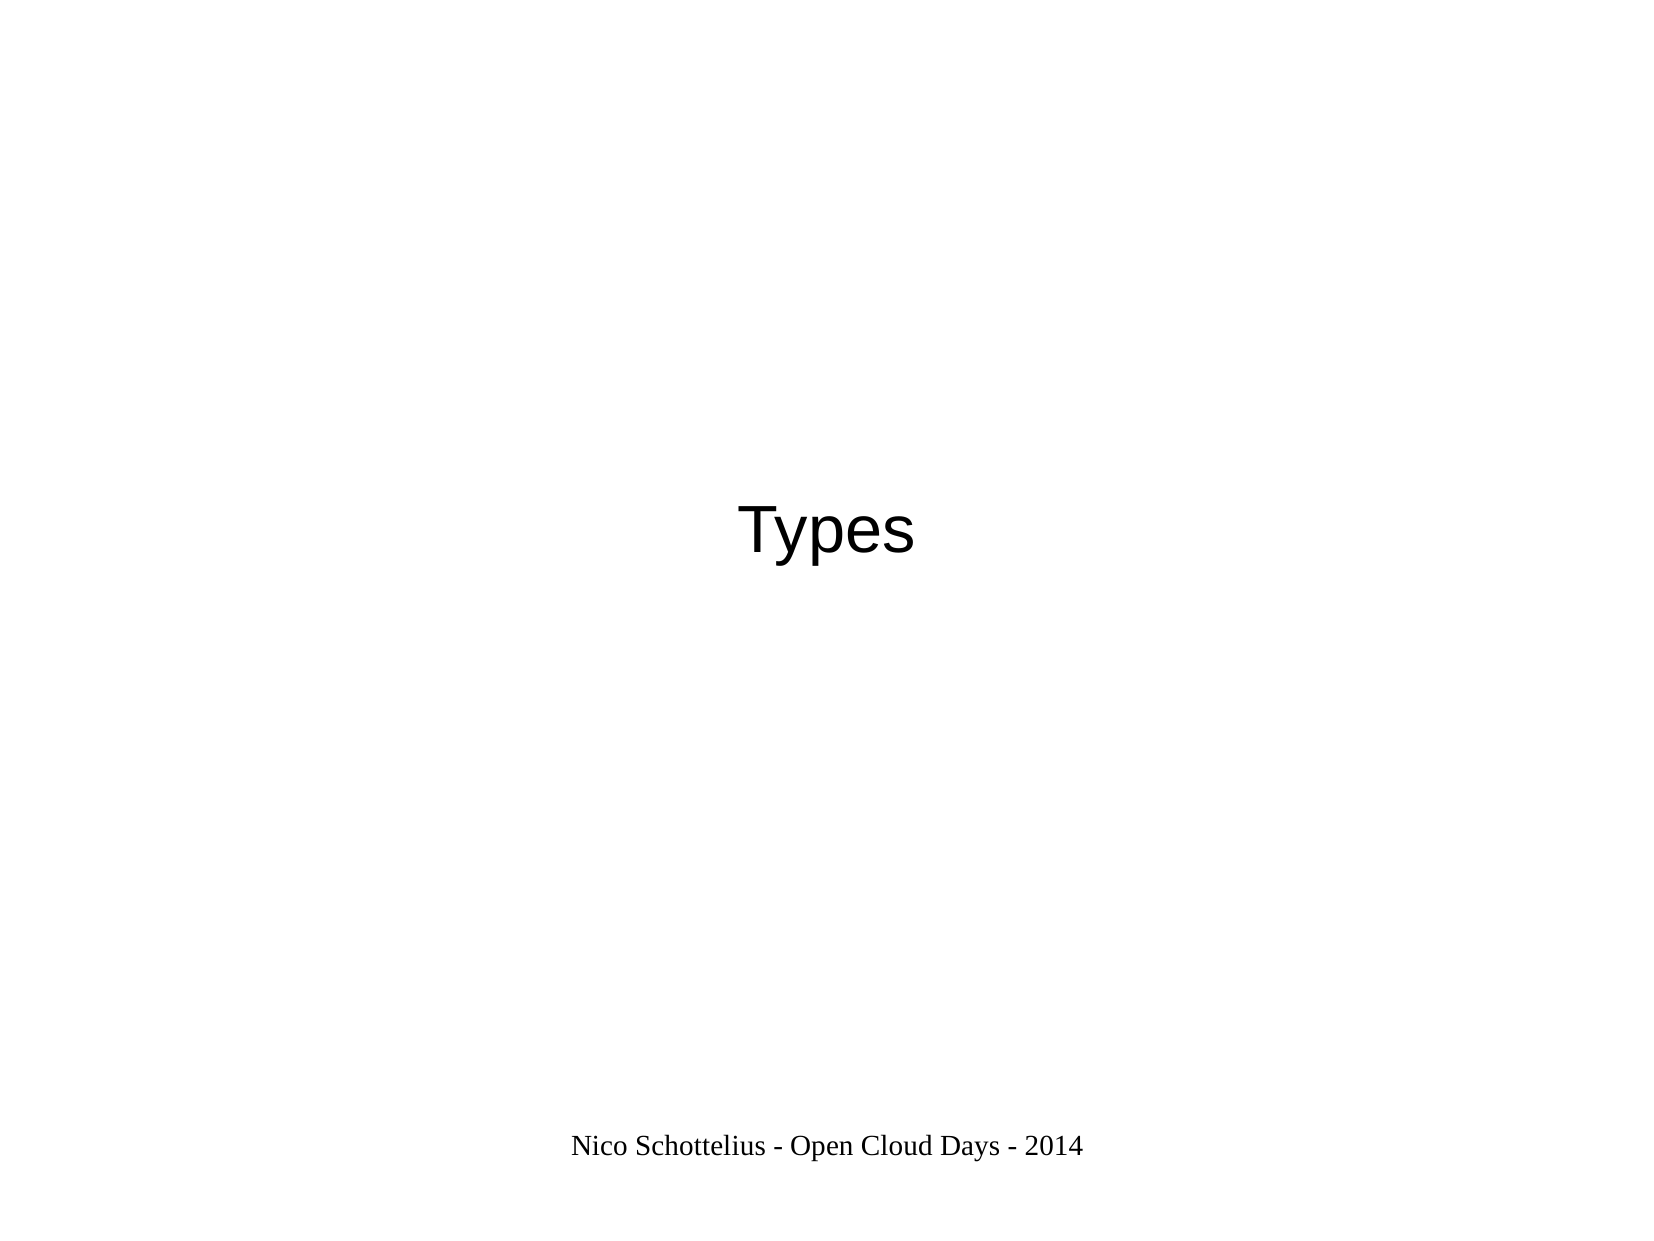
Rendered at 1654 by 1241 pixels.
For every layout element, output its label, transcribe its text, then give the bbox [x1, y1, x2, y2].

subtitle Types [82, 49, 1571, 1010]
